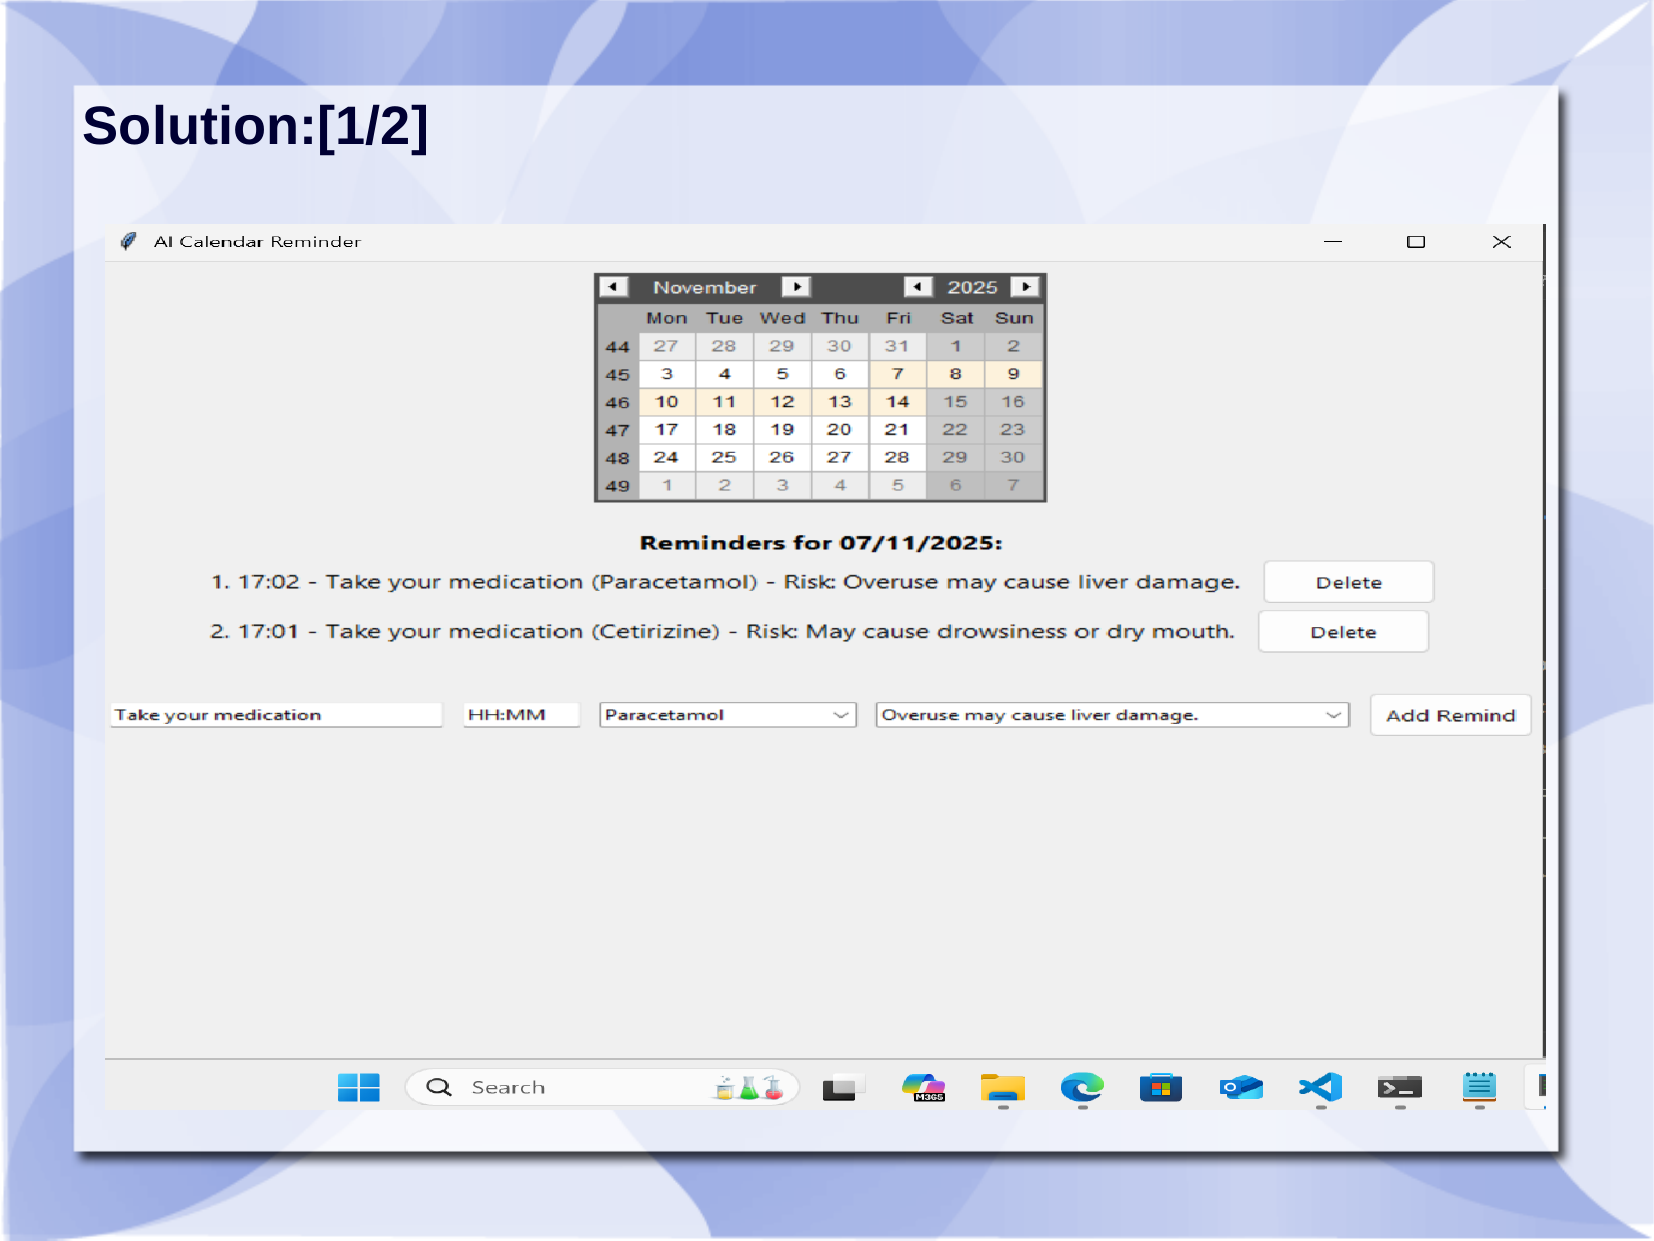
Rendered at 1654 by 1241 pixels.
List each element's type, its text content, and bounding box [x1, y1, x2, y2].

picture [0, 0, 1654, 1241]
title Solution:[1/2] [82, 95, 1571, 158]
